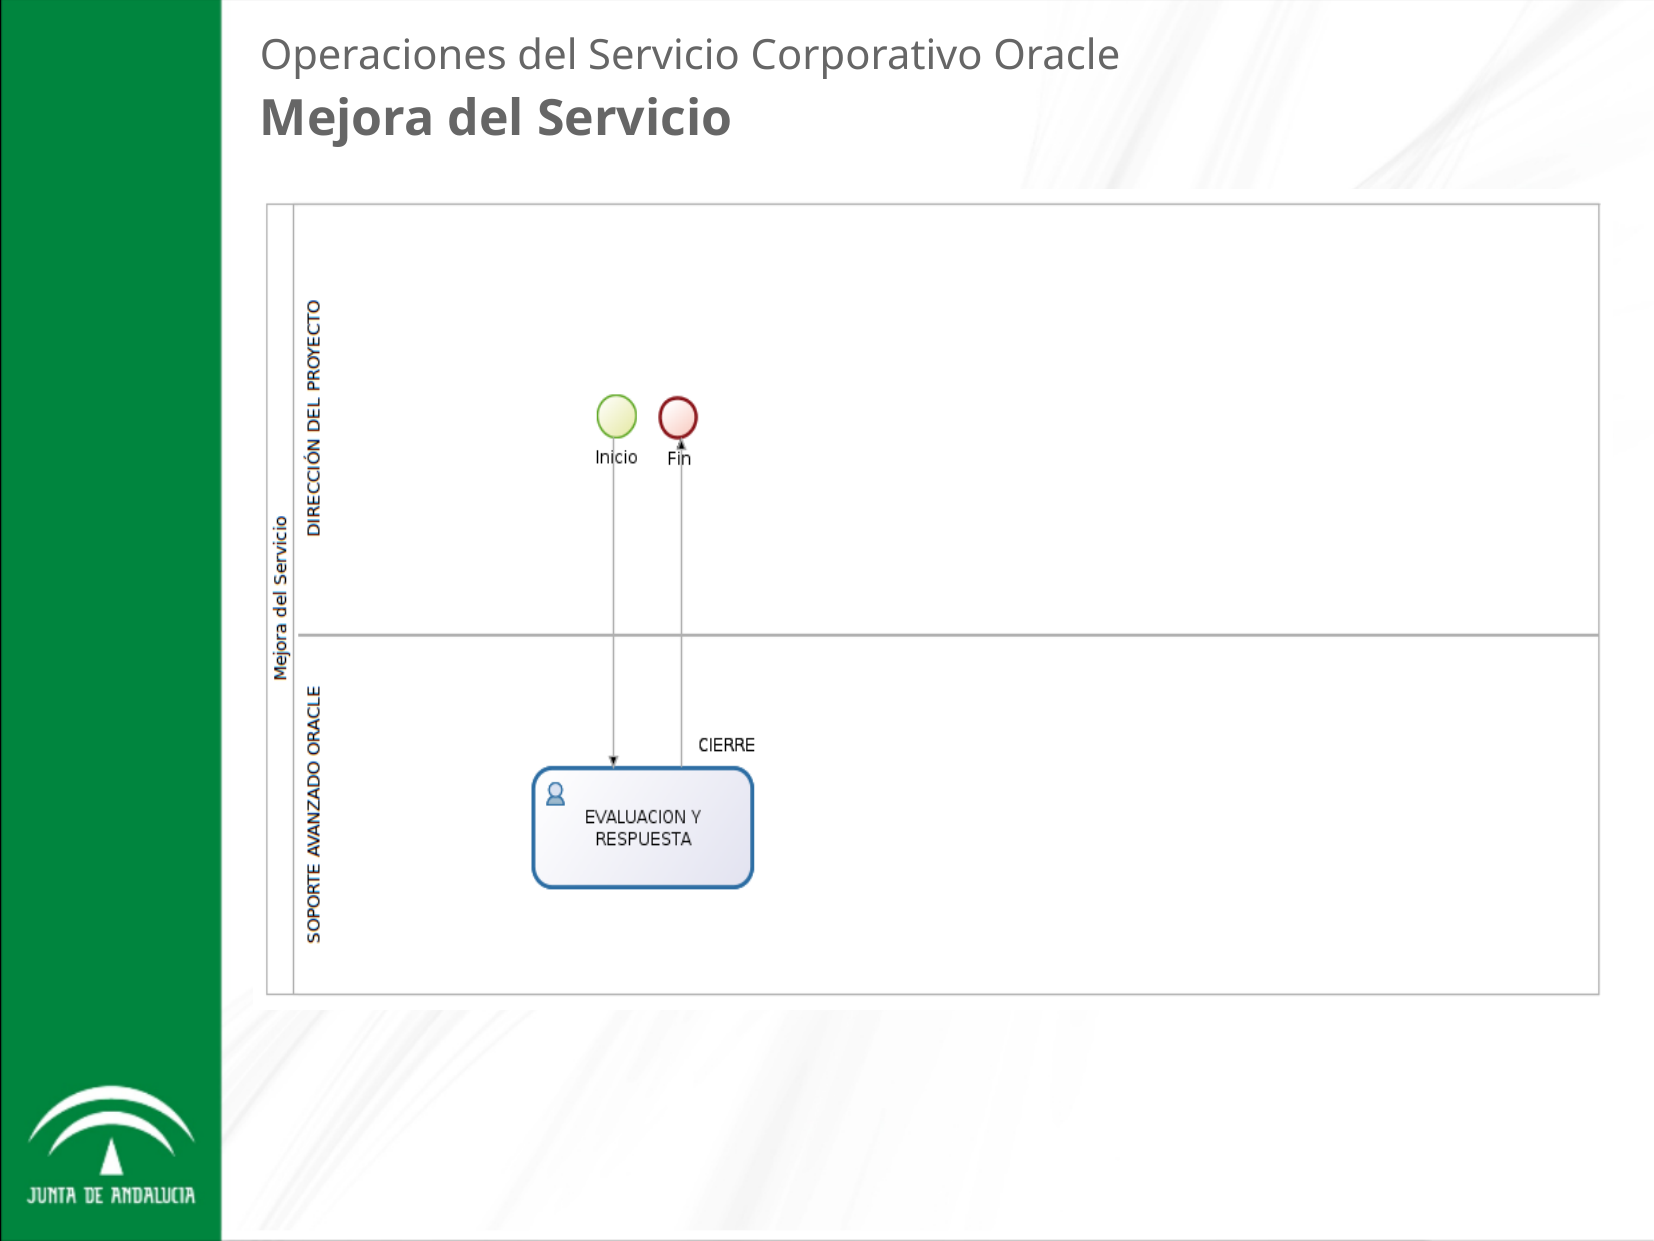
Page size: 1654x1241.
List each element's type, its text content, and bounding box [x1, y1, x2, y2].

title Operaciones del Servicio Corporativo Oracle Mejora del Servicio [259, 35, 1577, 139]
picture [0, 0, 1654, 1241]
